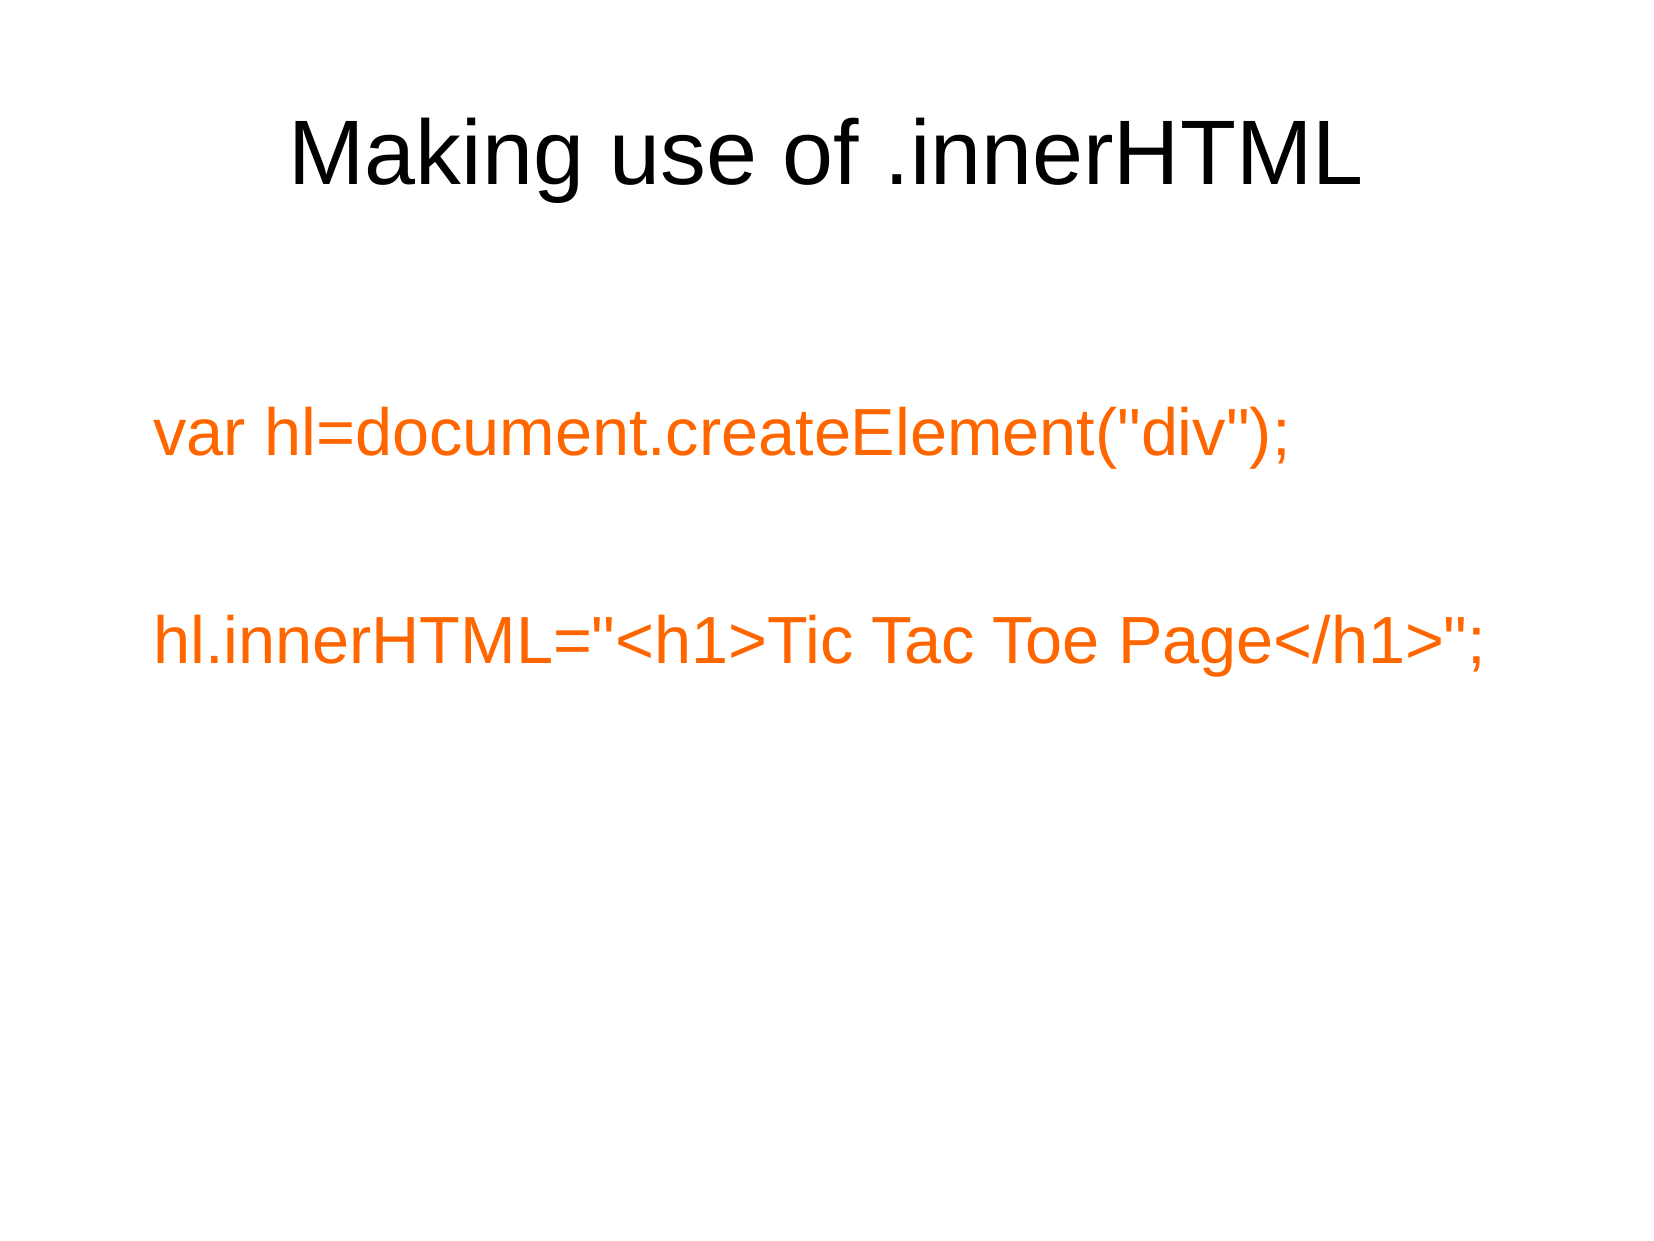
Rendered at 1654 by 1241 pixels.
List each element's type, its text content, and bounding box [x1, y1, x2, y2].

title Making use of .innerHTML [82, 49, 1571, 257]
list var hl=document.createElement("div"); hl.innerHTML="<h1>Tic Tac Toe Page</h1>"; [82, 290, 1571, 1010]
